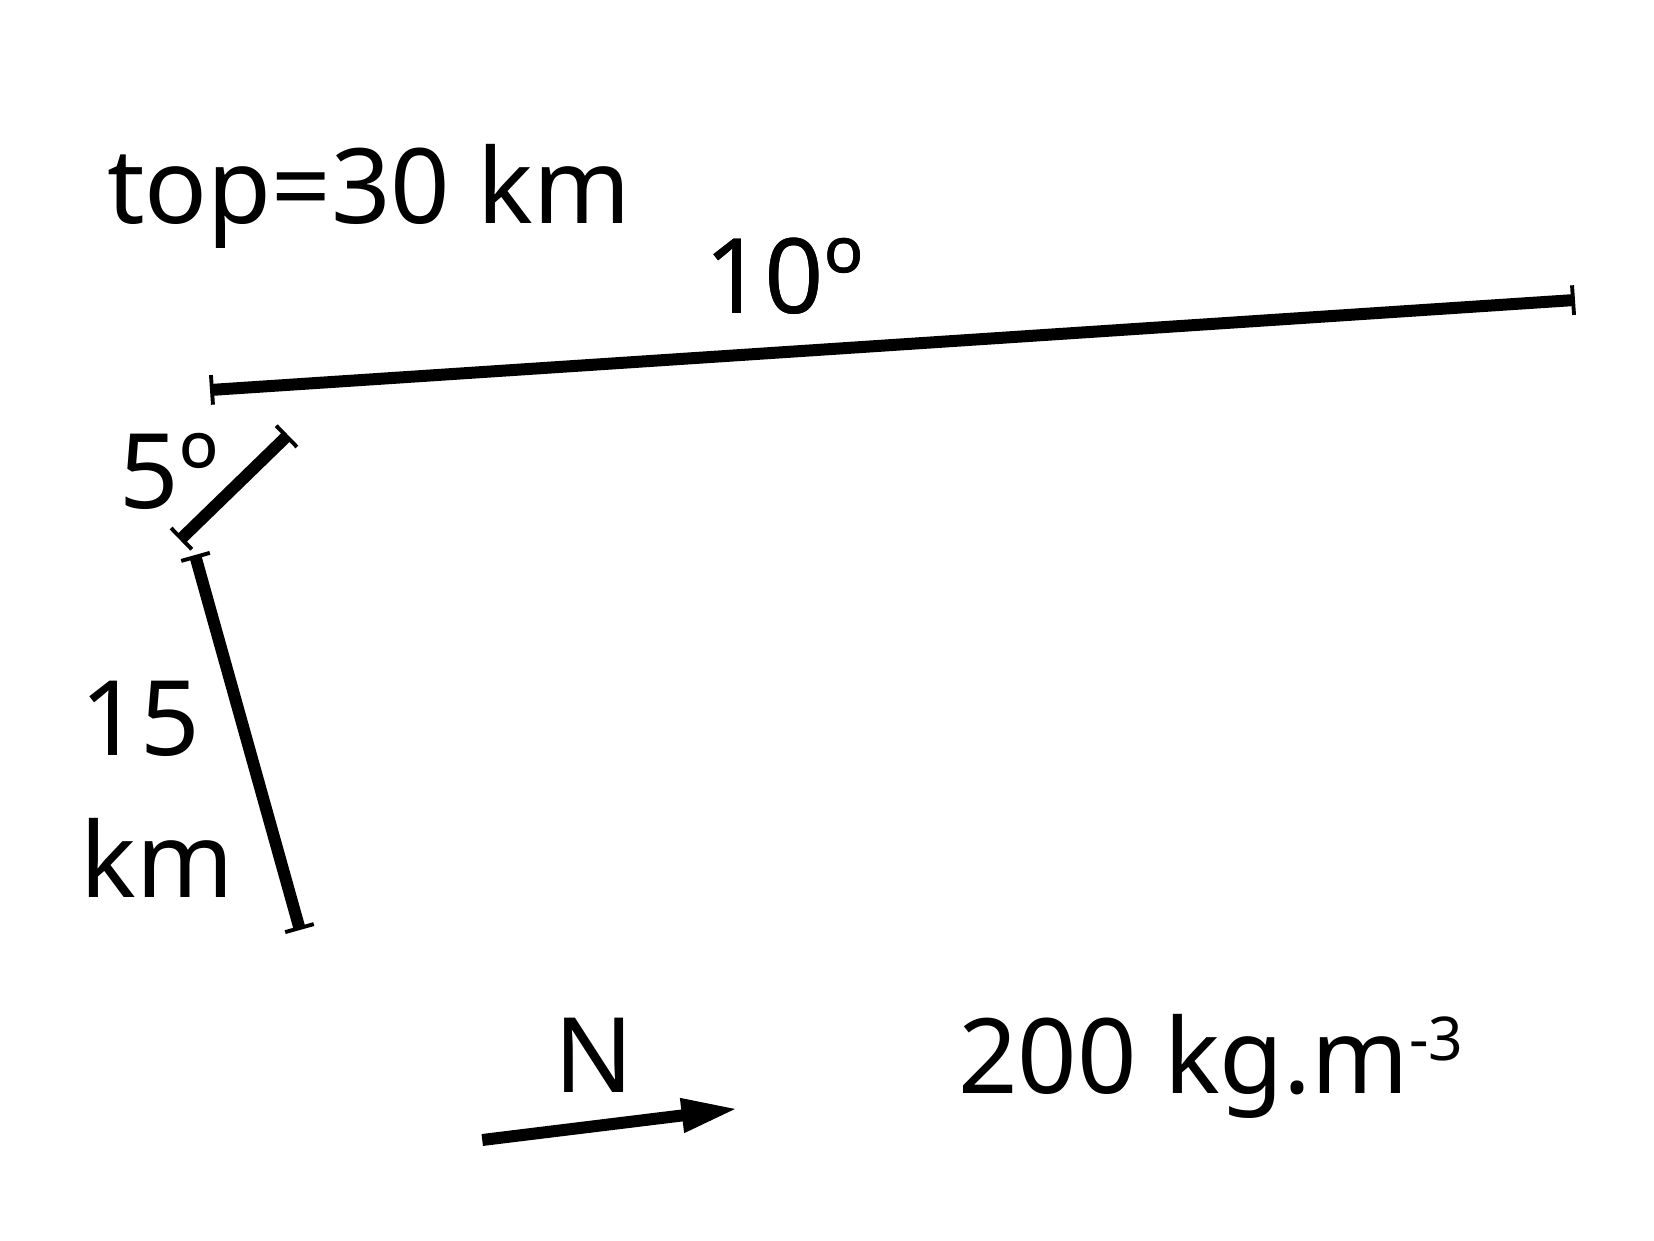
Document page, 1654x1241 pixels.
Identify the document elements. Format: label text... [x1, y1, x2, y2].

text_box 200 kg.m-3 [943, 975, 1453, 1110]
text_box 15 km [66, 636, 241, 886]
text_box 10º [690, 195, 884, 327]
text_box 5º [105, 390, 240, 522]
text_box top=30 km [92, 105, 631, 237]
text_box N [539, 973, 646, 1106]
picture [60, 390, 1653, 1013]
